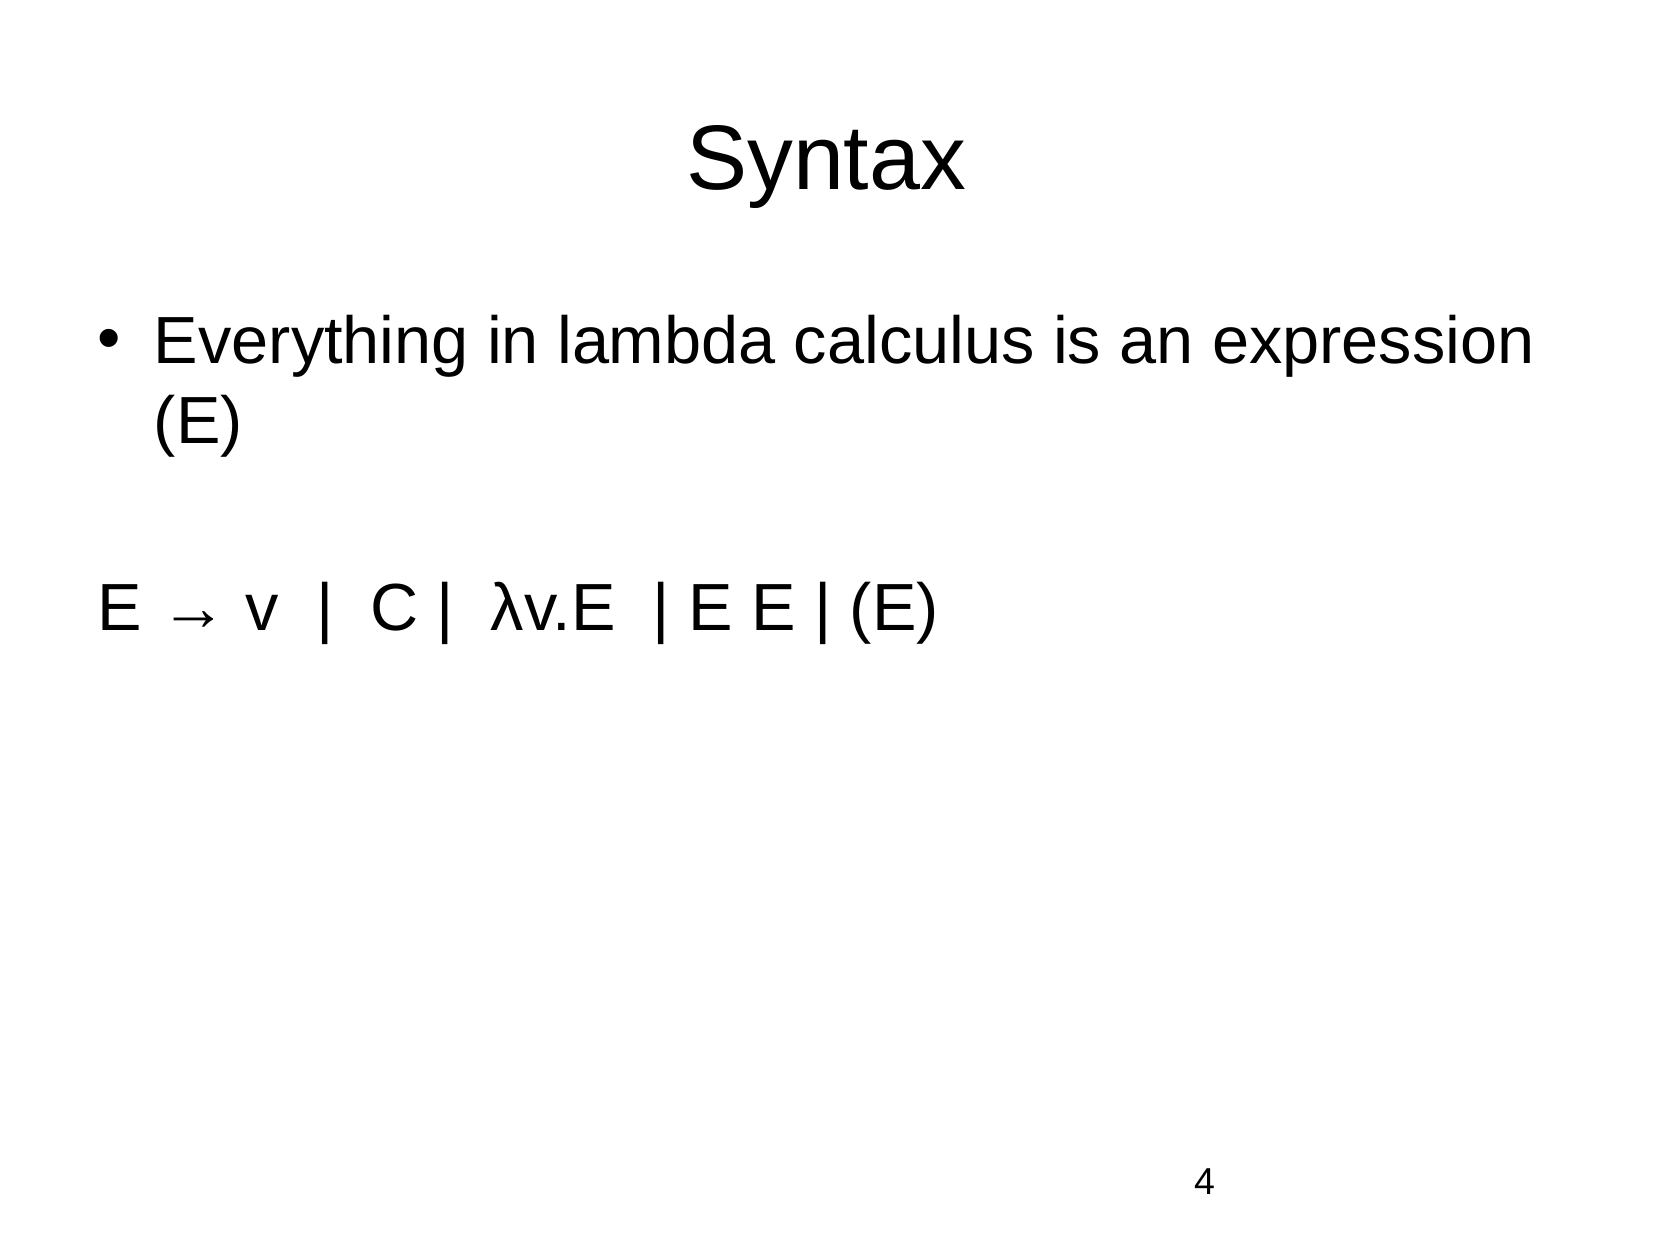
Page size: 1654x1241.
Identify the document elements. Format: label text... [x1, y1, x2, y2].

list Everything in lambda calculus is an expression (E) E → v | C | λv.E | E E | (E) [82, 289, 1571, 1109]
slide_number <number> [1179, 1149, 1566, 1216]
title Syntax [82, 49, 1571, 257]
